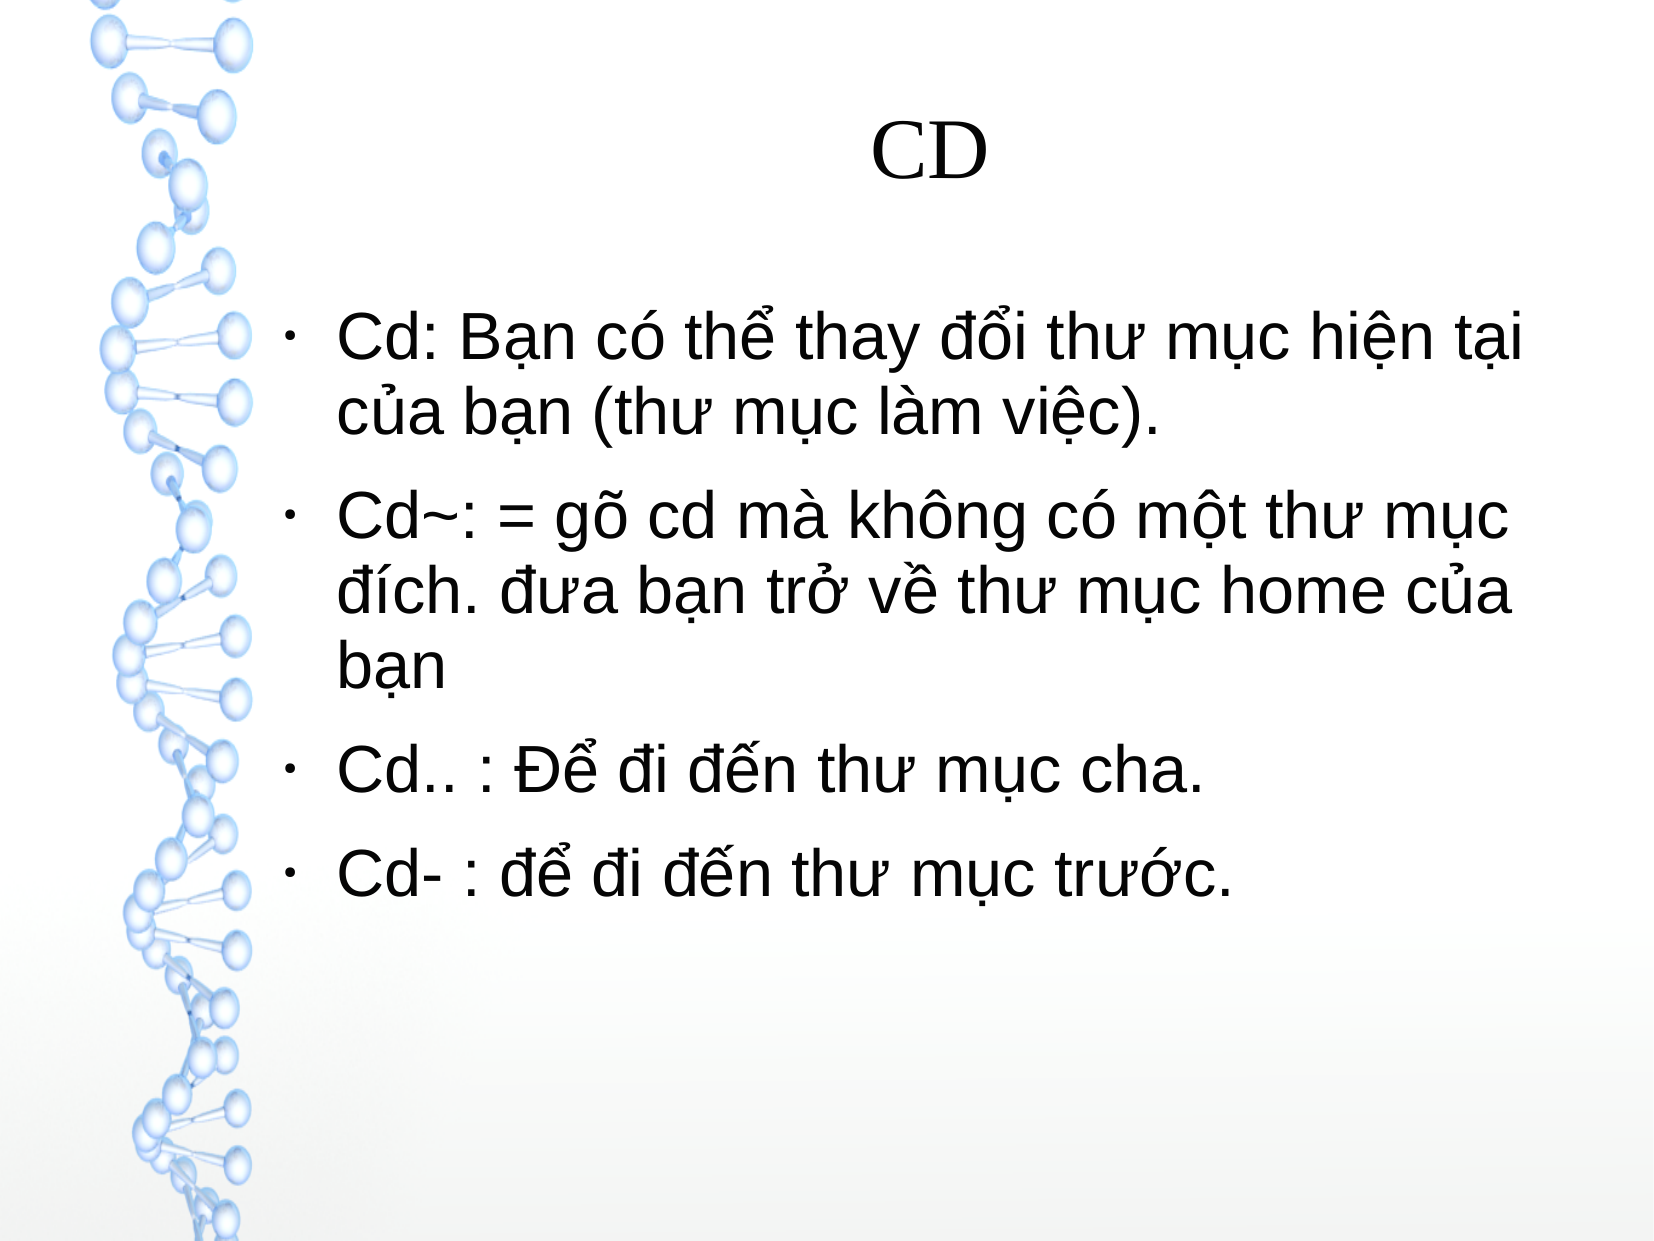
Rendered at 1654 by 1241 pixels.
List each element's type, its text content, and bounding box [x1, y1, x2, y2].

list Cd: Bạn có thể thay đổi thư mục hiện tại của bạn (thư mục làm việc). Cd~: = gõ cd mà không có một thư mục đích. đưa bạn trở về thư mục home của bạn Cd.. : Để đi đến thư mục cha. Cd- : để đi đến thư mục trước. [265, 299, 1595, 1019]
title CD [265, 47, 1595, 252]
picture [0, 0, 1654, 1241]
